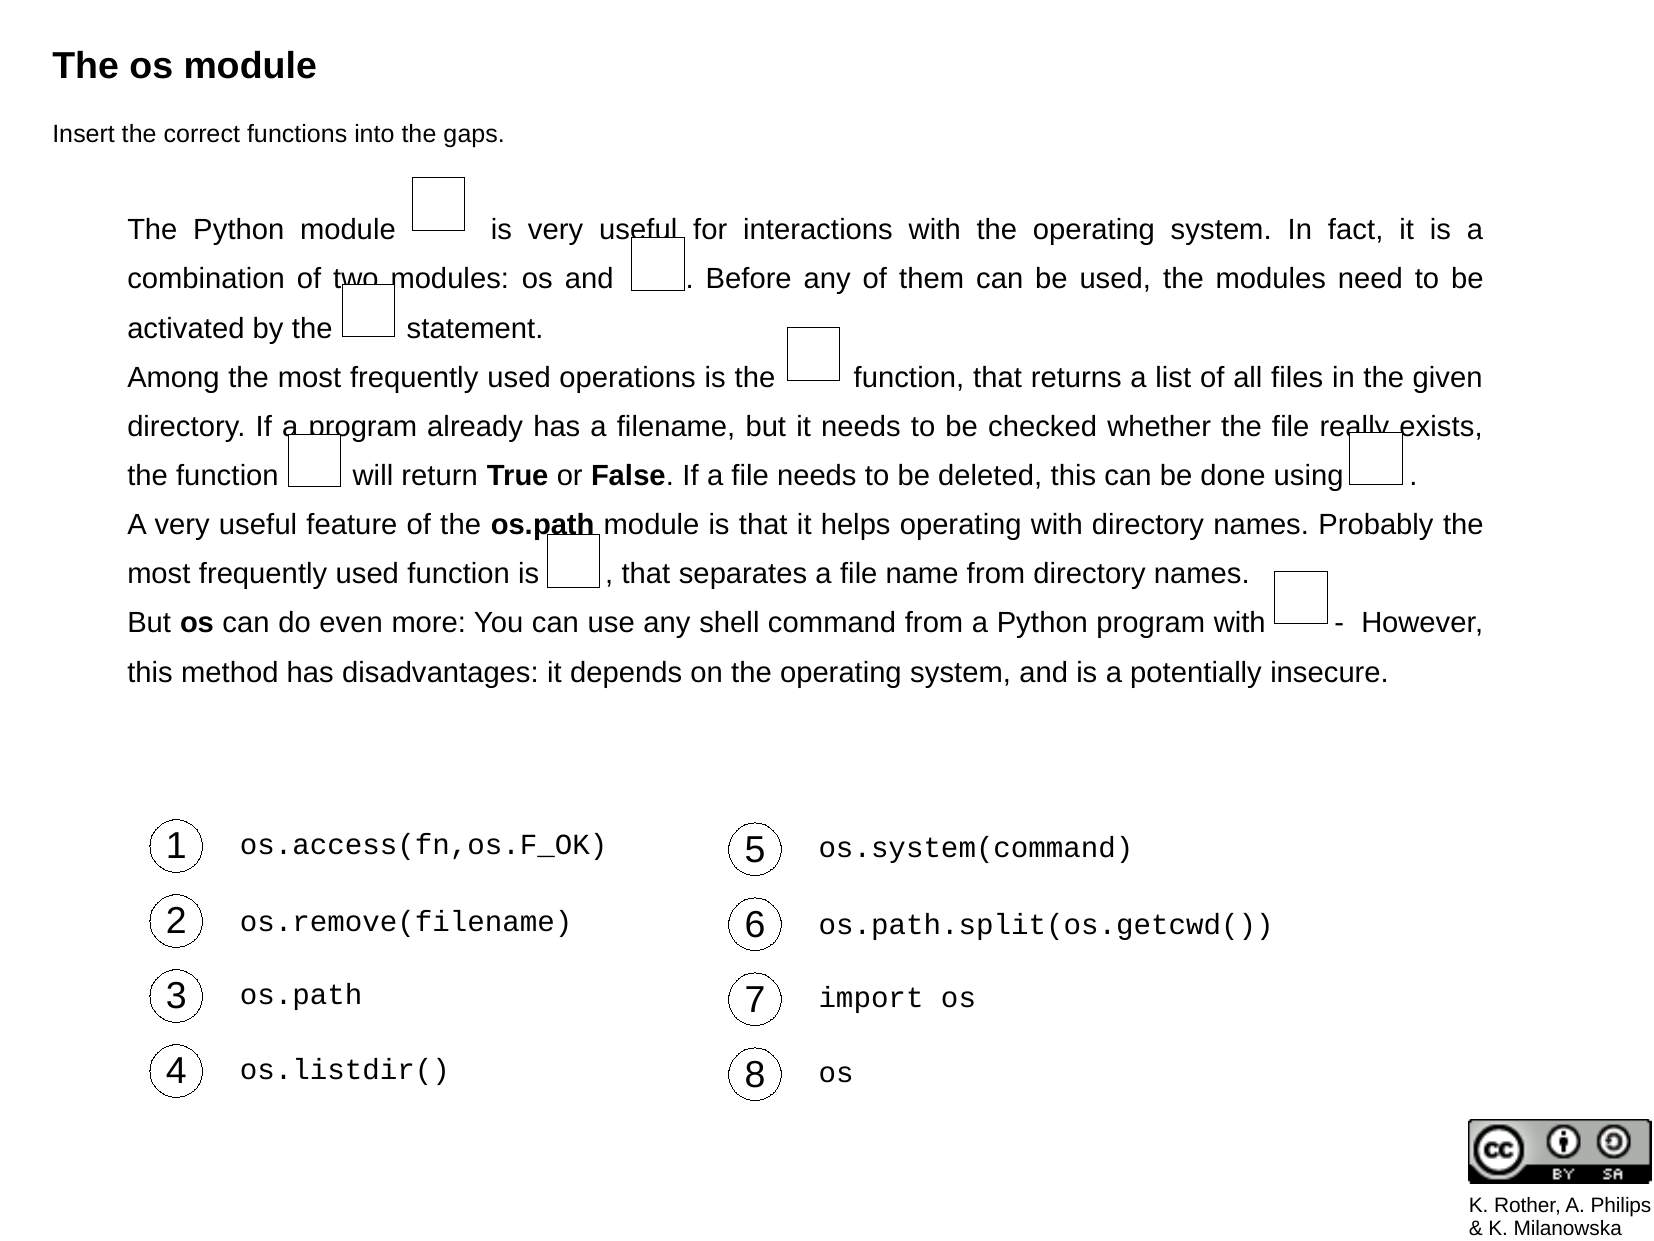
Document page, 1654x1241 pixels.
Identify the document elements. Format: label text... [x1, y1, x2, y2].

picture [1468, 1119, 1652, 1184]
text_box The Python module is very useful for interactions with the operating system. In fact, it is a combination of two modules: os and . Before any of them can be used, the modules need to be activated by the statement. Among the most frequently used operations is the function, that returns a list of all files in the given directory. If a program already has a filename, but it needs to be checked whether the file really exists, the function will return True or False. If a file needs to be deleted, this can be done using . A very useful feature of the os.path module is that it helps operating with directory names. Probably the most frequently used function is , that separates a file name from directory names. But os can do even more: You can use any shell command from a Python program with - However, this method has disadvantages: it depends on the operating system, and is a potentially insecure. [112, 189, 1501, 680]
text_box Insert the correct functions into the gaps. [37, 112, 563, 159]
text_box [547, 534, 600, 588]
text_box [288, 434, 341, 487]
text_box [1349, 432, 1403, 485]
text_box os [803, 1050, 1173, 1113]
text_box os.listdir() [224, 1047, 595, 1110]
text_box 8 [728, 1047, 782, 1101]
text_box os.path [225, 972, 595, 1035]
text_box os.path.split(os.getcwd()) [803, 902, 1388, 965]
text_box [1274, 571, 1328, 624]
text_box [412, 177, 465, 231]
text_box 7 [728, 972, 782, 1026]
text_box 2 [149, 894, 203, 948]
text_box [342, 284, 395, 337]
text_box os.system(command) [803, 825, 1173, 888]
text_box 6 [728, 897, 782, 951]
text_box [631, 237, 685, 291]
text_box 1 [149, 819, 203, 873]
text_box [787, 327, 840, 381]
text_box import os [803, 975, 1173, 1038]
text_box The os module [37, 37, 563, 100]
text_box 4 [149, 1044, 203, 1098]
text_box 3 [149, 969, 203, 1023]
text_box os.remove(filename) [225, 899, 595, 961]
text_box 5 [728, 822, 782, 876]
text_box os.access(fn,os.F_OK) [225, 822, 676, 885]
